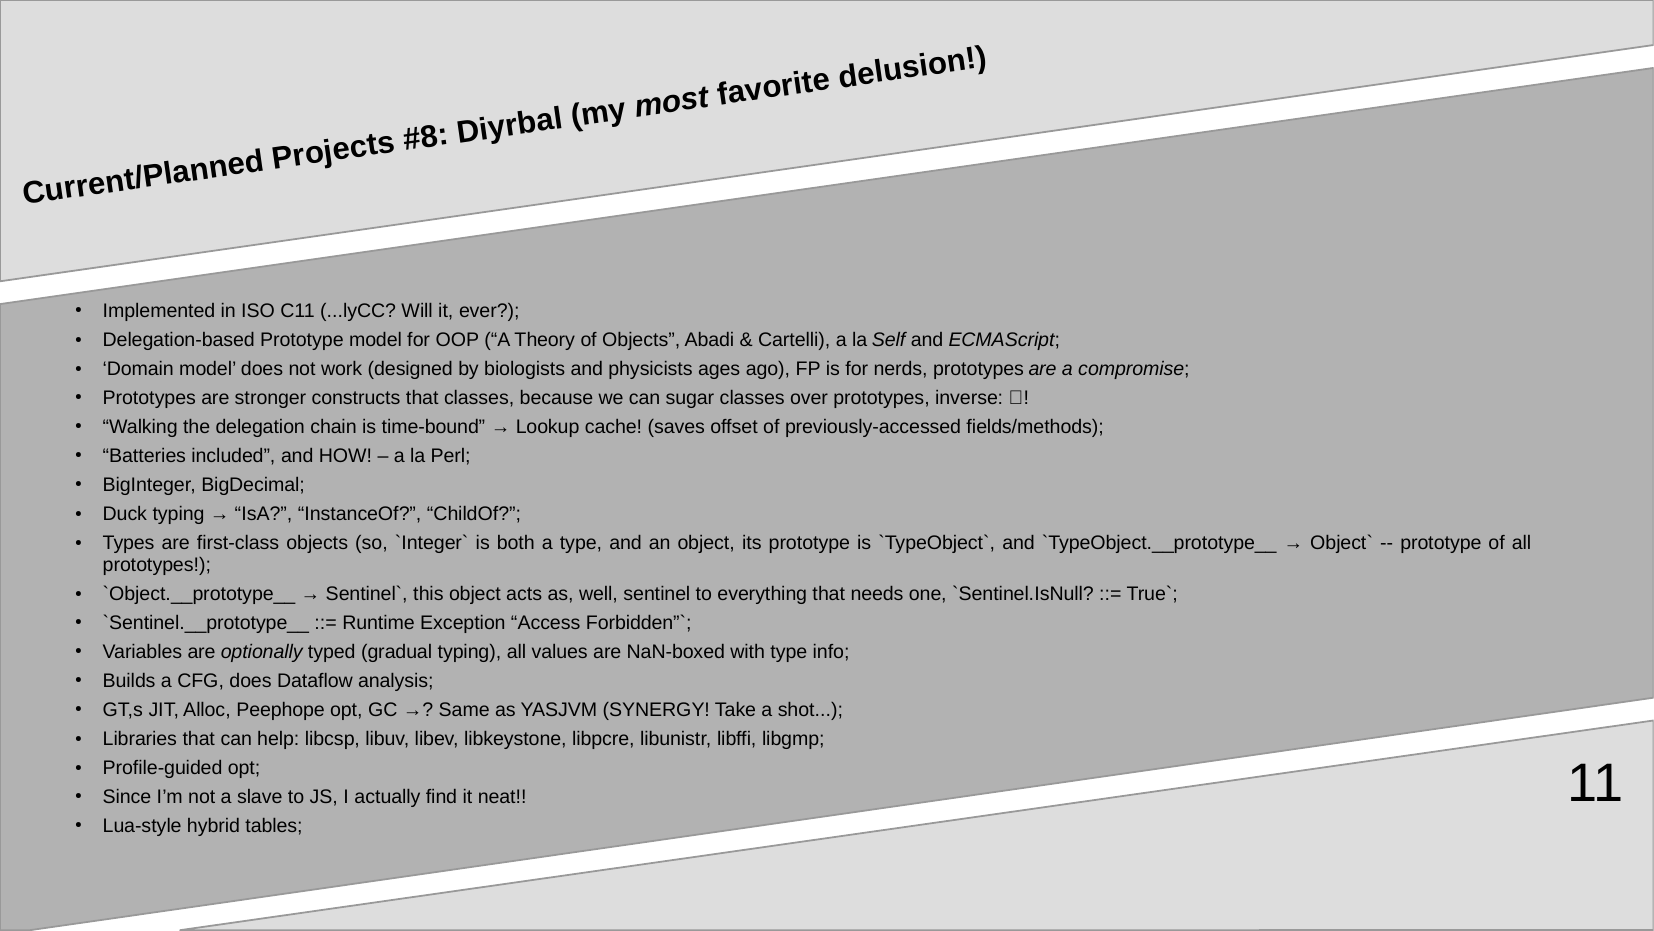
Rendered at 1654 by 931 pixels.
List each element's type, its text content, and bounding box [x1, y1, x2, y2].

title Current/Planned Projects #8: Diyrbal (my most favorite delusion!) [11, 0, 1496, 272]
list Implemented in ISO C11 (...lyCC? Will it, ever?); Delegation-based Prototype model for OOP (“A Theory of Objects”, Abadi & Cartelli), a la Self and ECMAScript; ‘Domain model’ does not work (designed by biologists and physicists ages ago), FP is for nerds, prototypes are a compromise; Prototypes are stronger constructs that classes, because we can sugar classes over prototypes, inverse: ❌! “Walking the delegation chain is time-bound” → Lookup cache! (saves offset of previously-accessed fields/methods); “Batteries included”, and HOW! – a la Perl; BigInteger, BigDecimal; Duck typing → “IsA?”, “InstanceOf?”, “ChildOf?”; Types are first-class objects (so, `Integer` is both a type, and an object, its prototype is `TypeObject`, and `TypeObject.__prototype__ → Object` -- prototype of all prototypes!); `Object.__prototype__ → Sentinel`, this object acts as, well, sentinel to everything that needs one, `Sentinel.IsNull? ::= True`; `Sentinel.__prototype__ ::= Runtime Exception “Access Forbidden”`; Variables are optionally typed (gradual typing), all values are NaN-boxed with type info; Builds a CFG, does Dataflow analysis; GT,s JIT, Alloc, Peephope opt, GC →? Same as YASJVM (SYNERGY! Take a shot...); Libraries that can help: libcsp, libuv, libev, libkeystone, libpcre, libunistr, libffi, libgmp; Profile-guided opt; Since I’m not a slave to JS, I actually find it neat!! Lua-style hybrid tables; [75, 300, 1531, 840]
